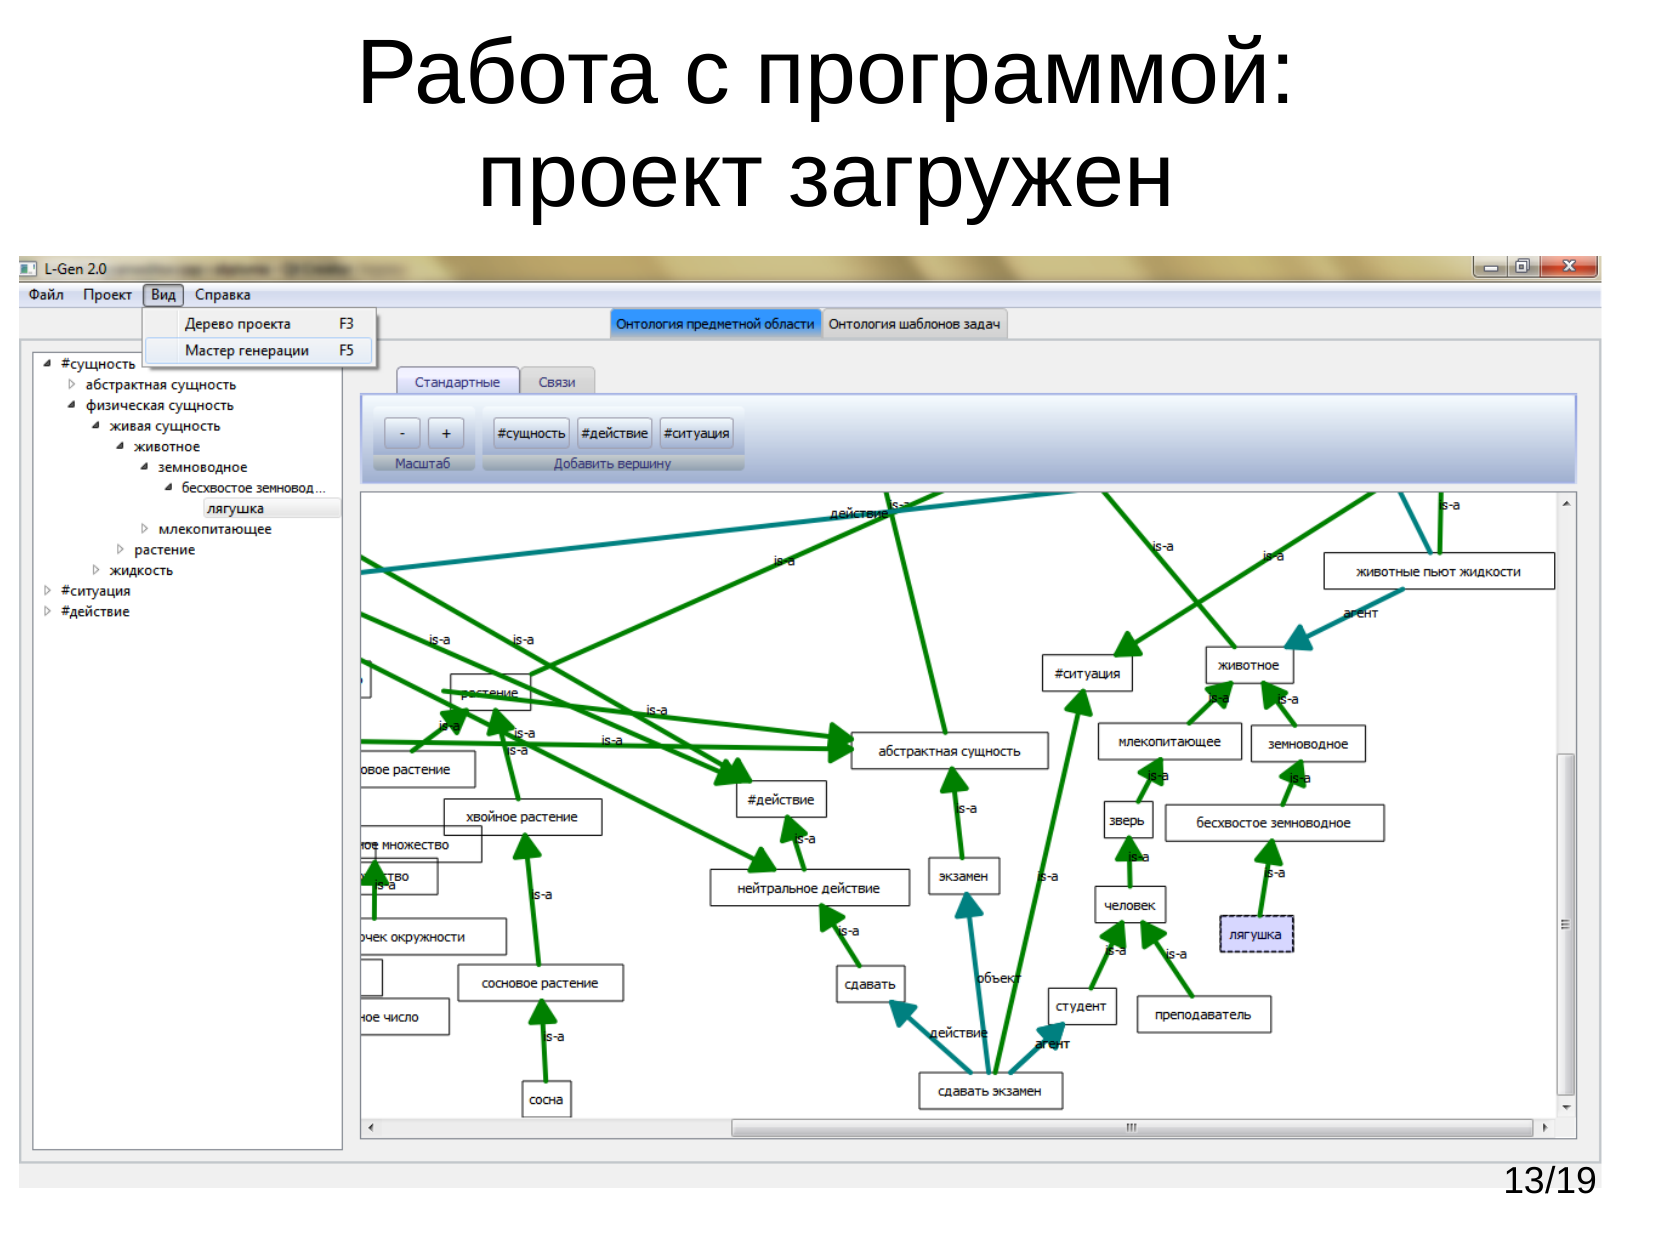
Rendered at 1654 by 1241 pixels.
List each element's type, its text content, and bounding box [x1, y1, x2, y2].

title Работа с программой: проект загружен [82, 19, 1571, 227]
text_box <номер>/19 [1476, 1151, 1625, 1241]
picture [19, 256, 1604, 1188]
